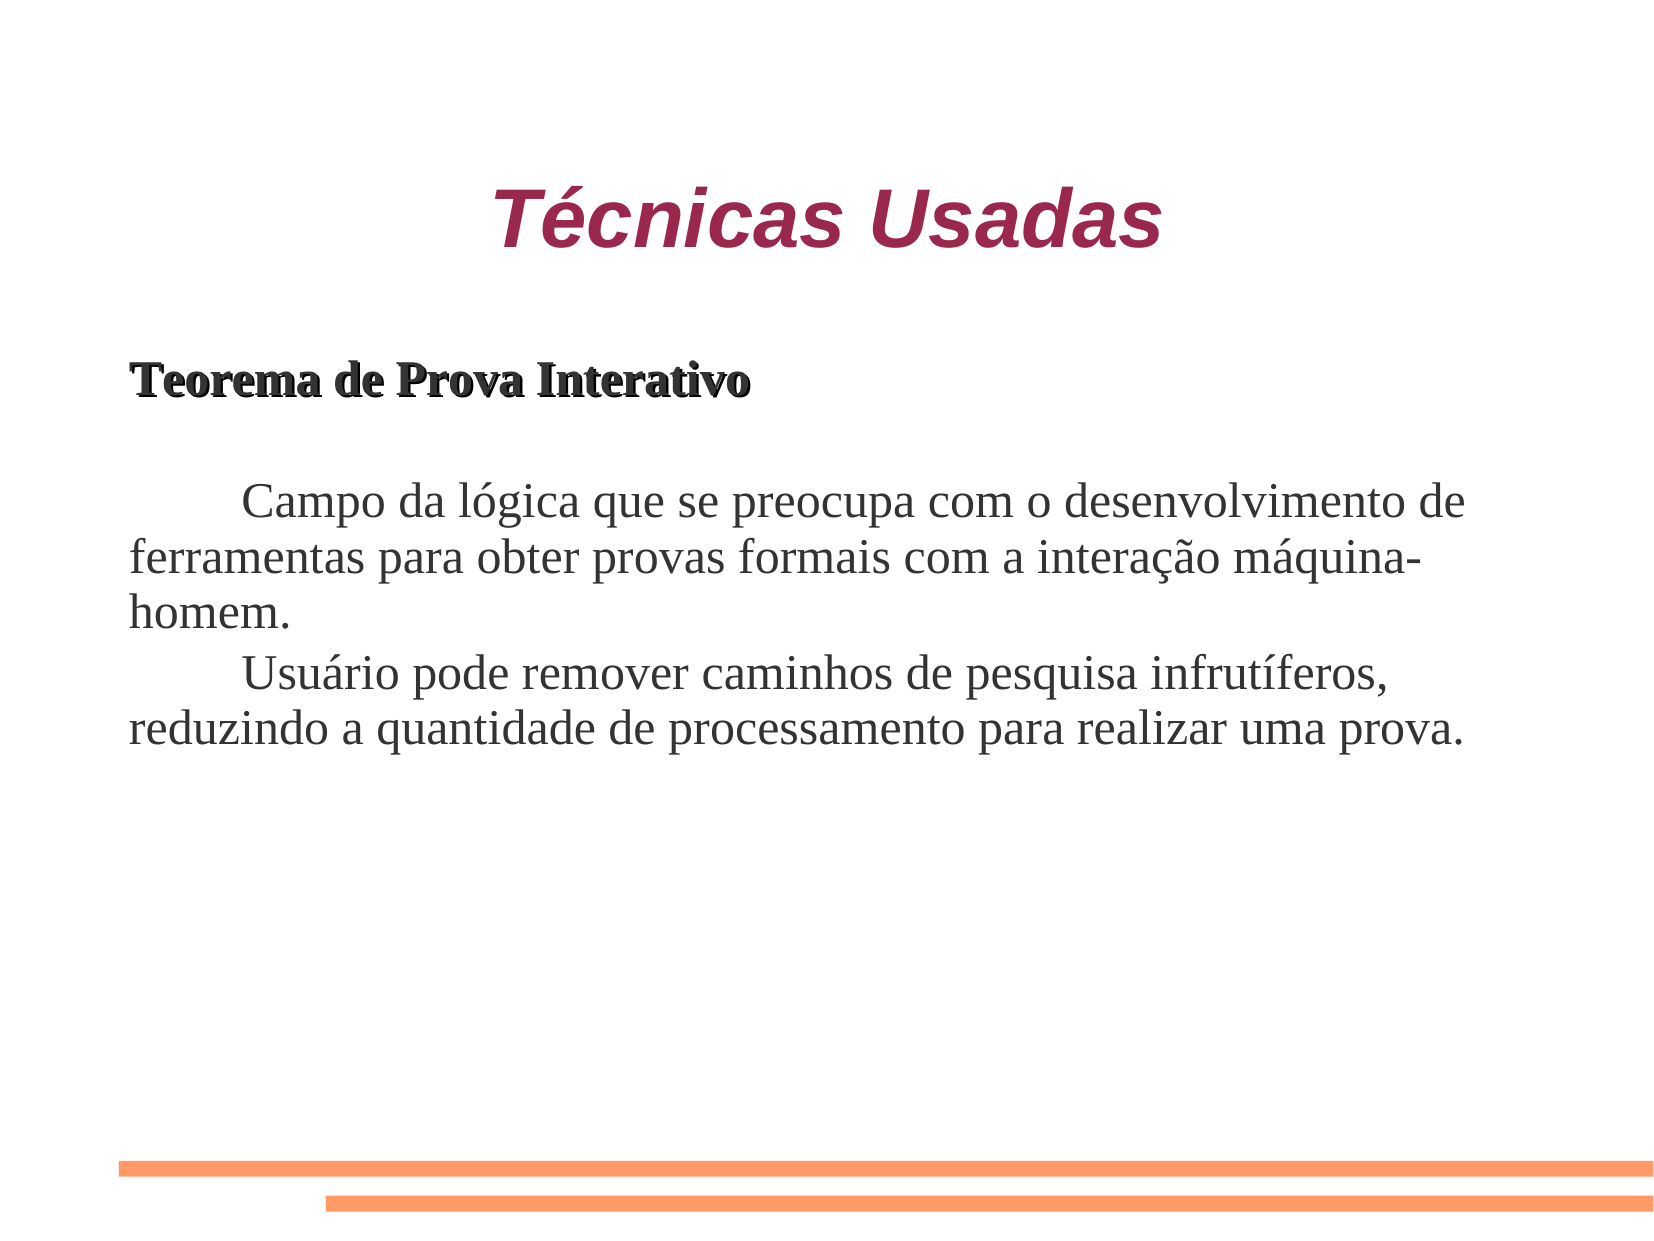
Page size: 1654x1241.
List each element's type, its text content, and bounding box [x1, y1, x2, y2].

title Técnicas Usadas [121, 114, 1534, 322]
list Teorema de Prova Interativo Campo da lógica que se preocupa com o desenvolvimento de ferramentas para obter provas formais com a interação máquina-homem. Usuário pode remover caminhos de pesquisa infrutíferos, reduzindo a quantidade de processamento para realizar uma prova. [129, 350, 1510, 1133]
